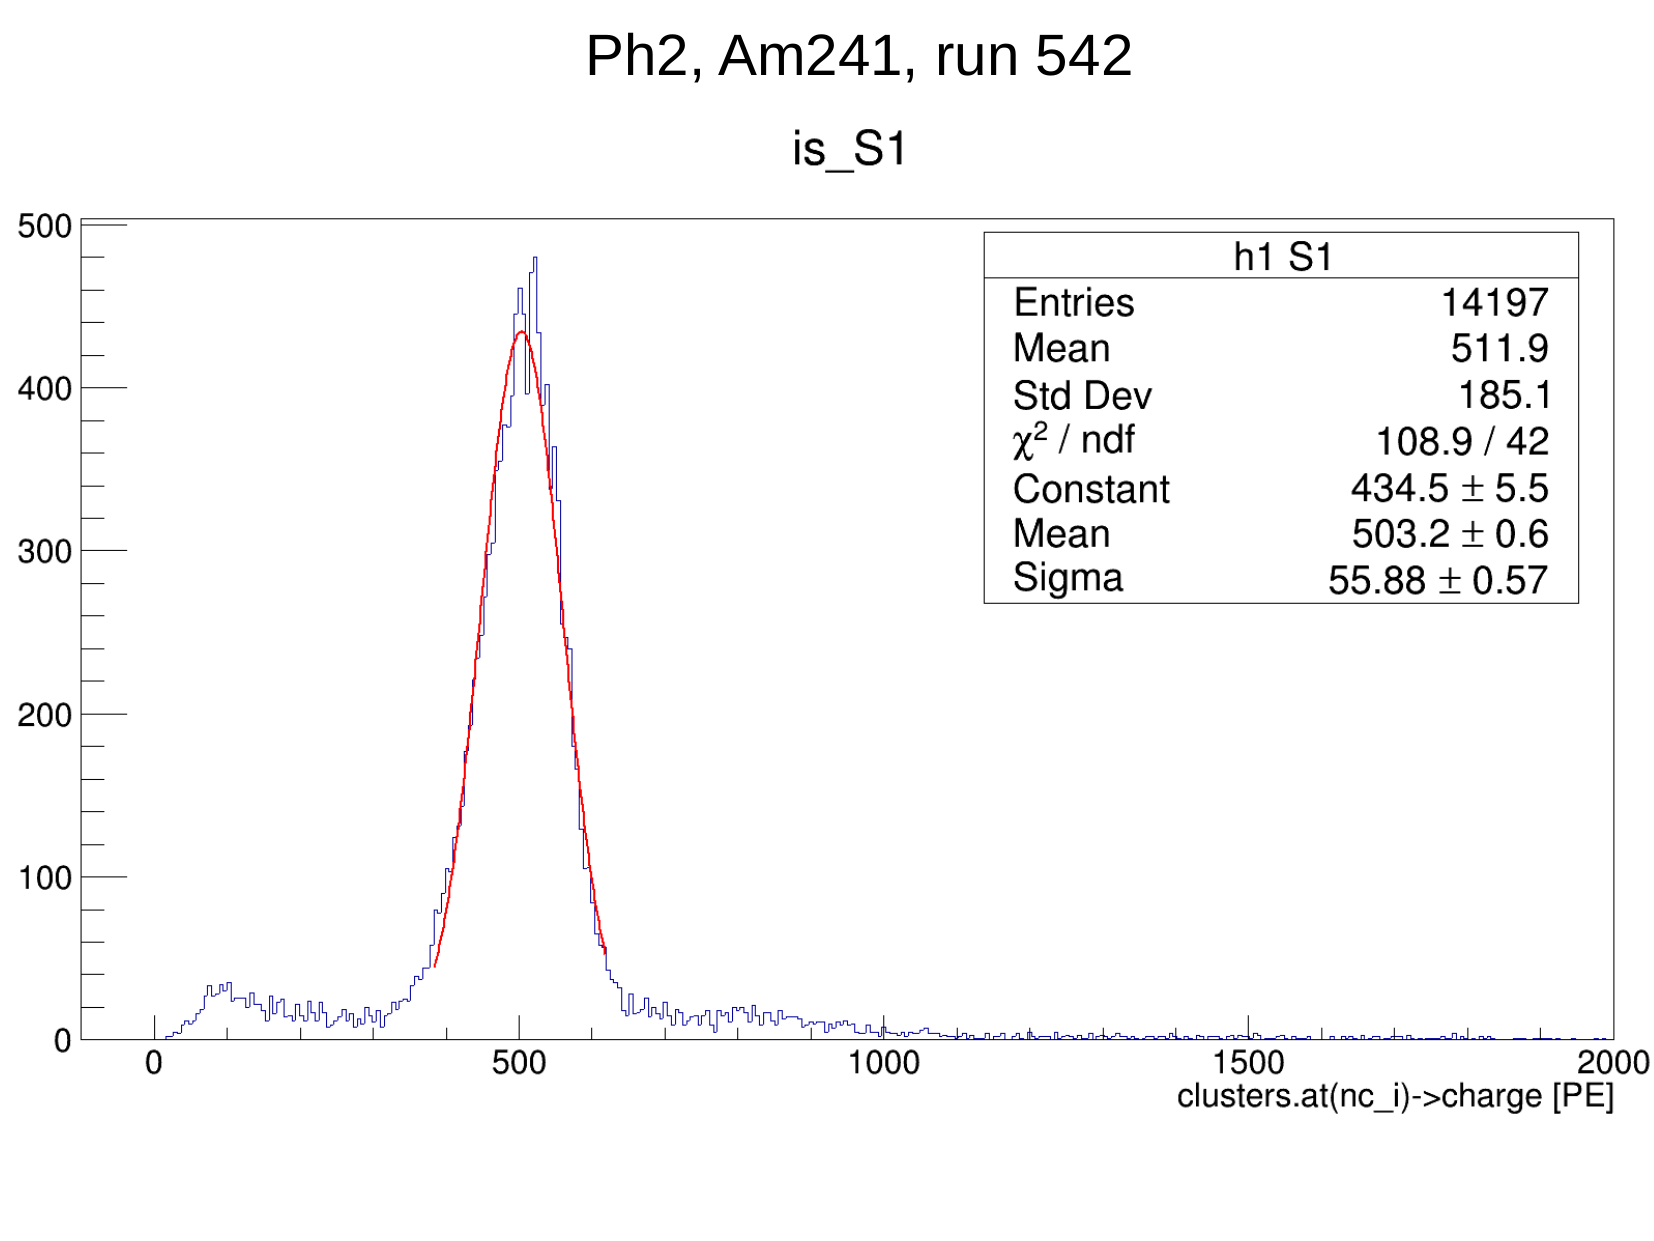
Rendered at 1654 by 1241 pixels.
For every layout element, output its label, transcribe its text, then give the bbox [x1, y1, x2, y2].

picture [6, 125, 1654, 1121]
text_box Ph2, Am241, run 542 [519, 15, 1201, 125]
